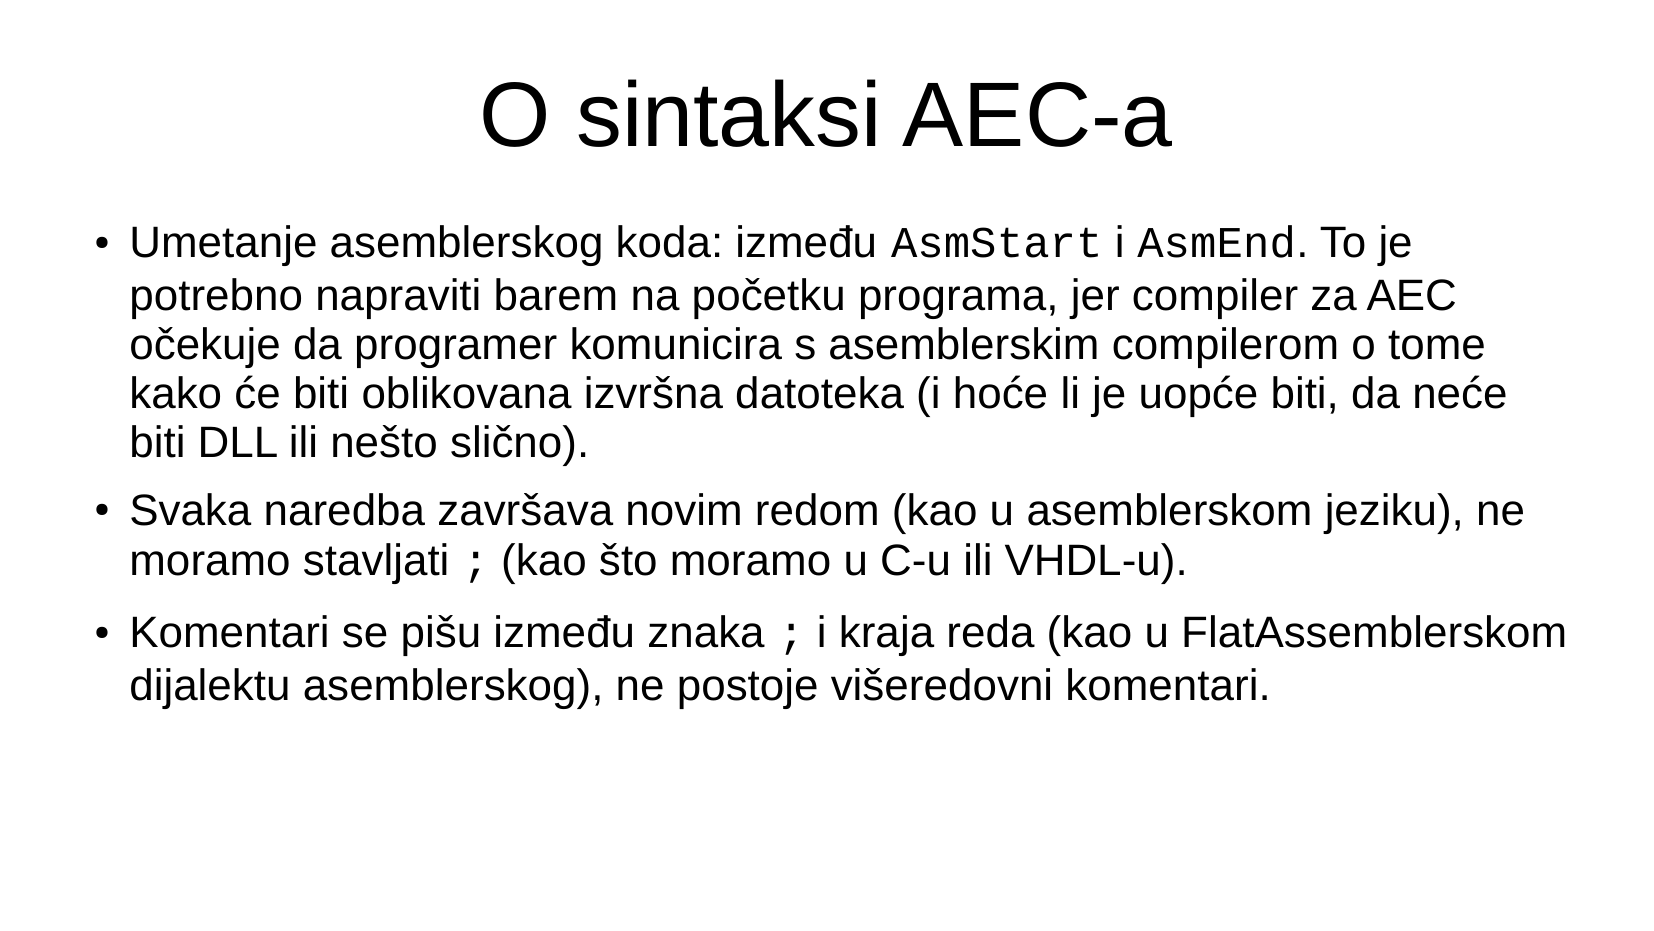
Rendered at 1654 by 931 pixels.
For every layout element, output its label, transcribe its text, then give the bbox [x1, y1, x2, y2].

list Umetanje asemblerskog koda: između AsmStart i AsmEnd. To je potrebno napraviti barem na početku programa, jer compiler za AEC očekuje da programer komunicira s asemblerskim compilerom o tome kako će biti oblikovana izvršna datoteka (i hoće li je uopće biti, da neće biti DLL ili nešto slično). Svaka naredba završava novim redom (kao u asemblerskom jeziku), ne moramo stavljati ; (kao što moramo u C-u ili VHDL-u). Komentari se pišu između znaka ; i kraja reda (kao u FlatAssemblerskom dijalektu asemblerskog), ne postoje višeredovni komentari. [82, 217, 1571, 758]
title O sintaksi AEC-a [82, 37, 1571, 193]
